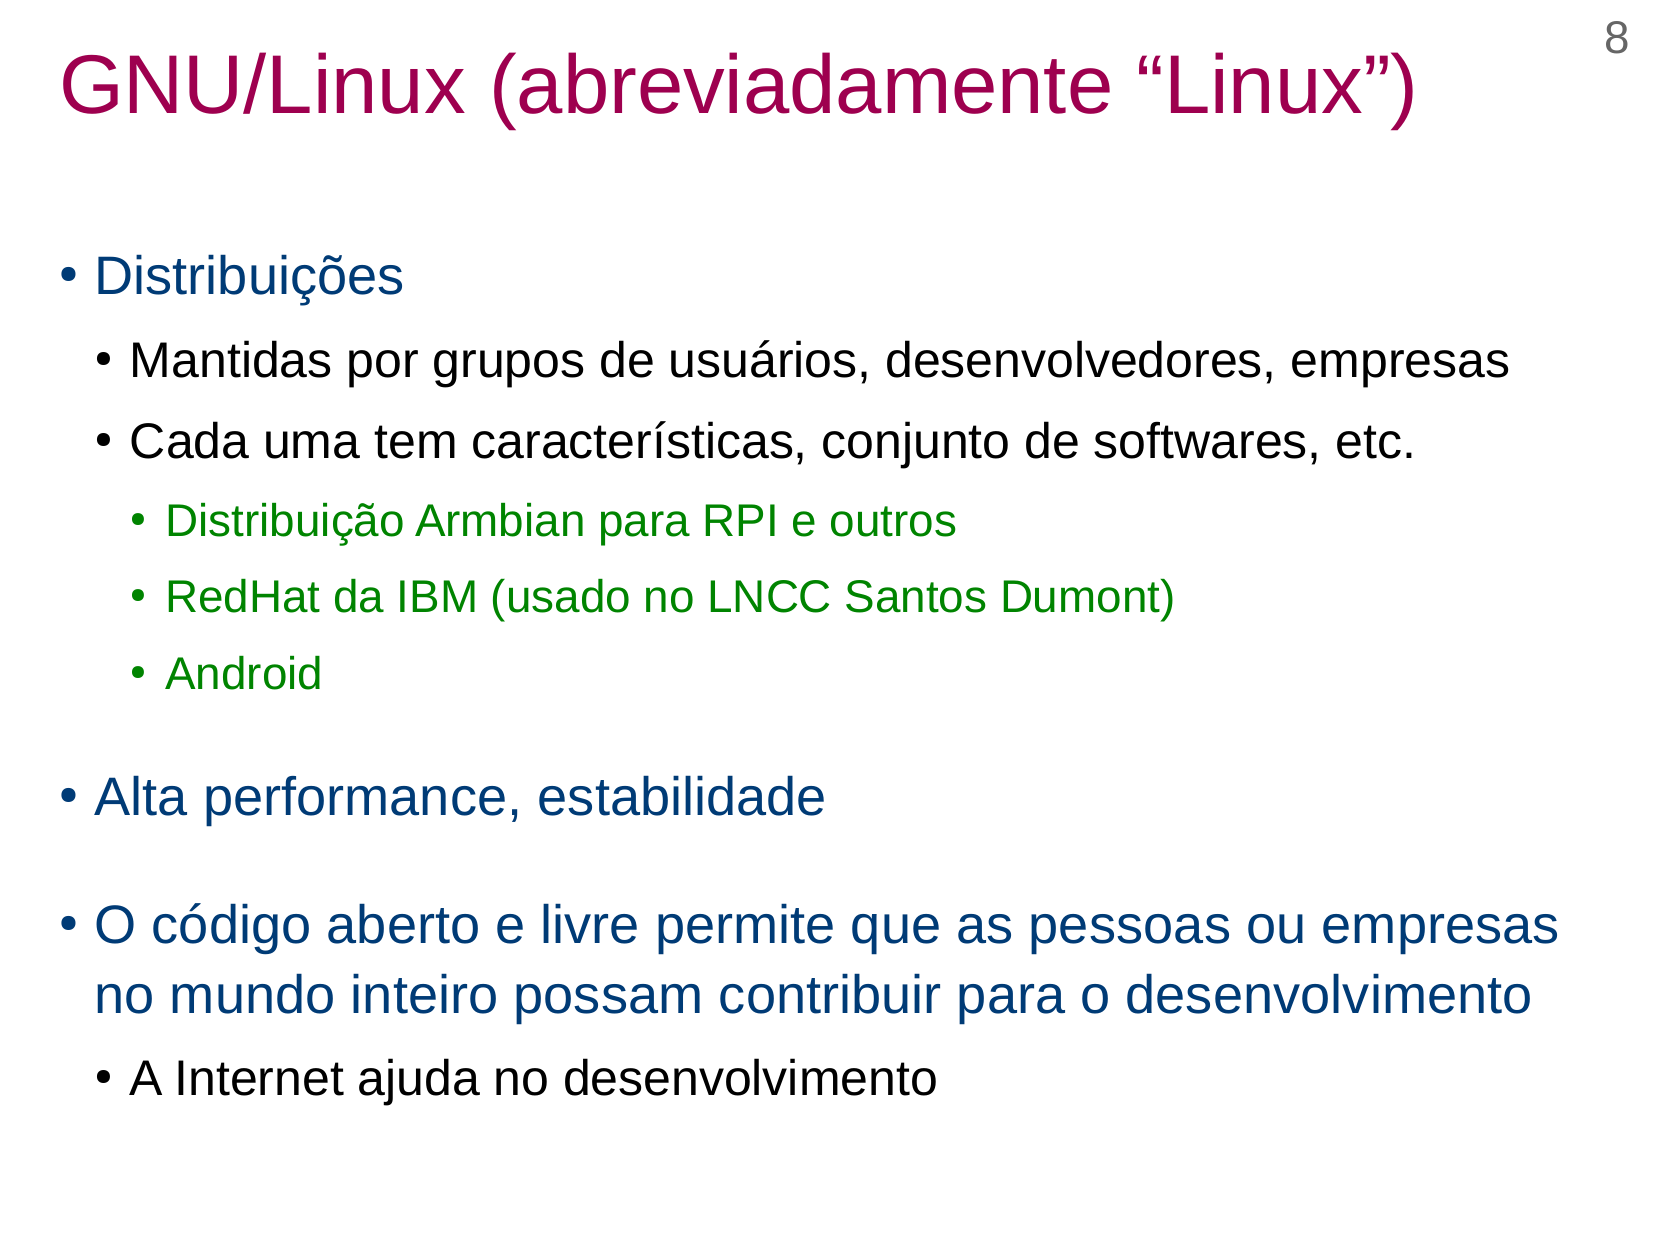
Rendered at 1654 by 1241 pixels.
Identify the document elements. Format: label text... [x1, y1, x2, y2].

list Distribuições Mantidas por grupos de usuários, desenvolvedores, empresas Cada uma tem características, conjunto de softwares, etc. Distribuição Armbian para RPI e outros RedHat da IBM (usado no LNCC Santos Dumont) Android Alta performance, estabilidade O código aberto e livre permite que as pessoas ou empresas no mundo inteiro possam contribuir para o desenvolvimento A Internet ajuda no desenvolvimento [59, 236, 1595, 1211]
title GNU/Linux (abreviadamente “Linux”) [59, 29, 1595, 148]
